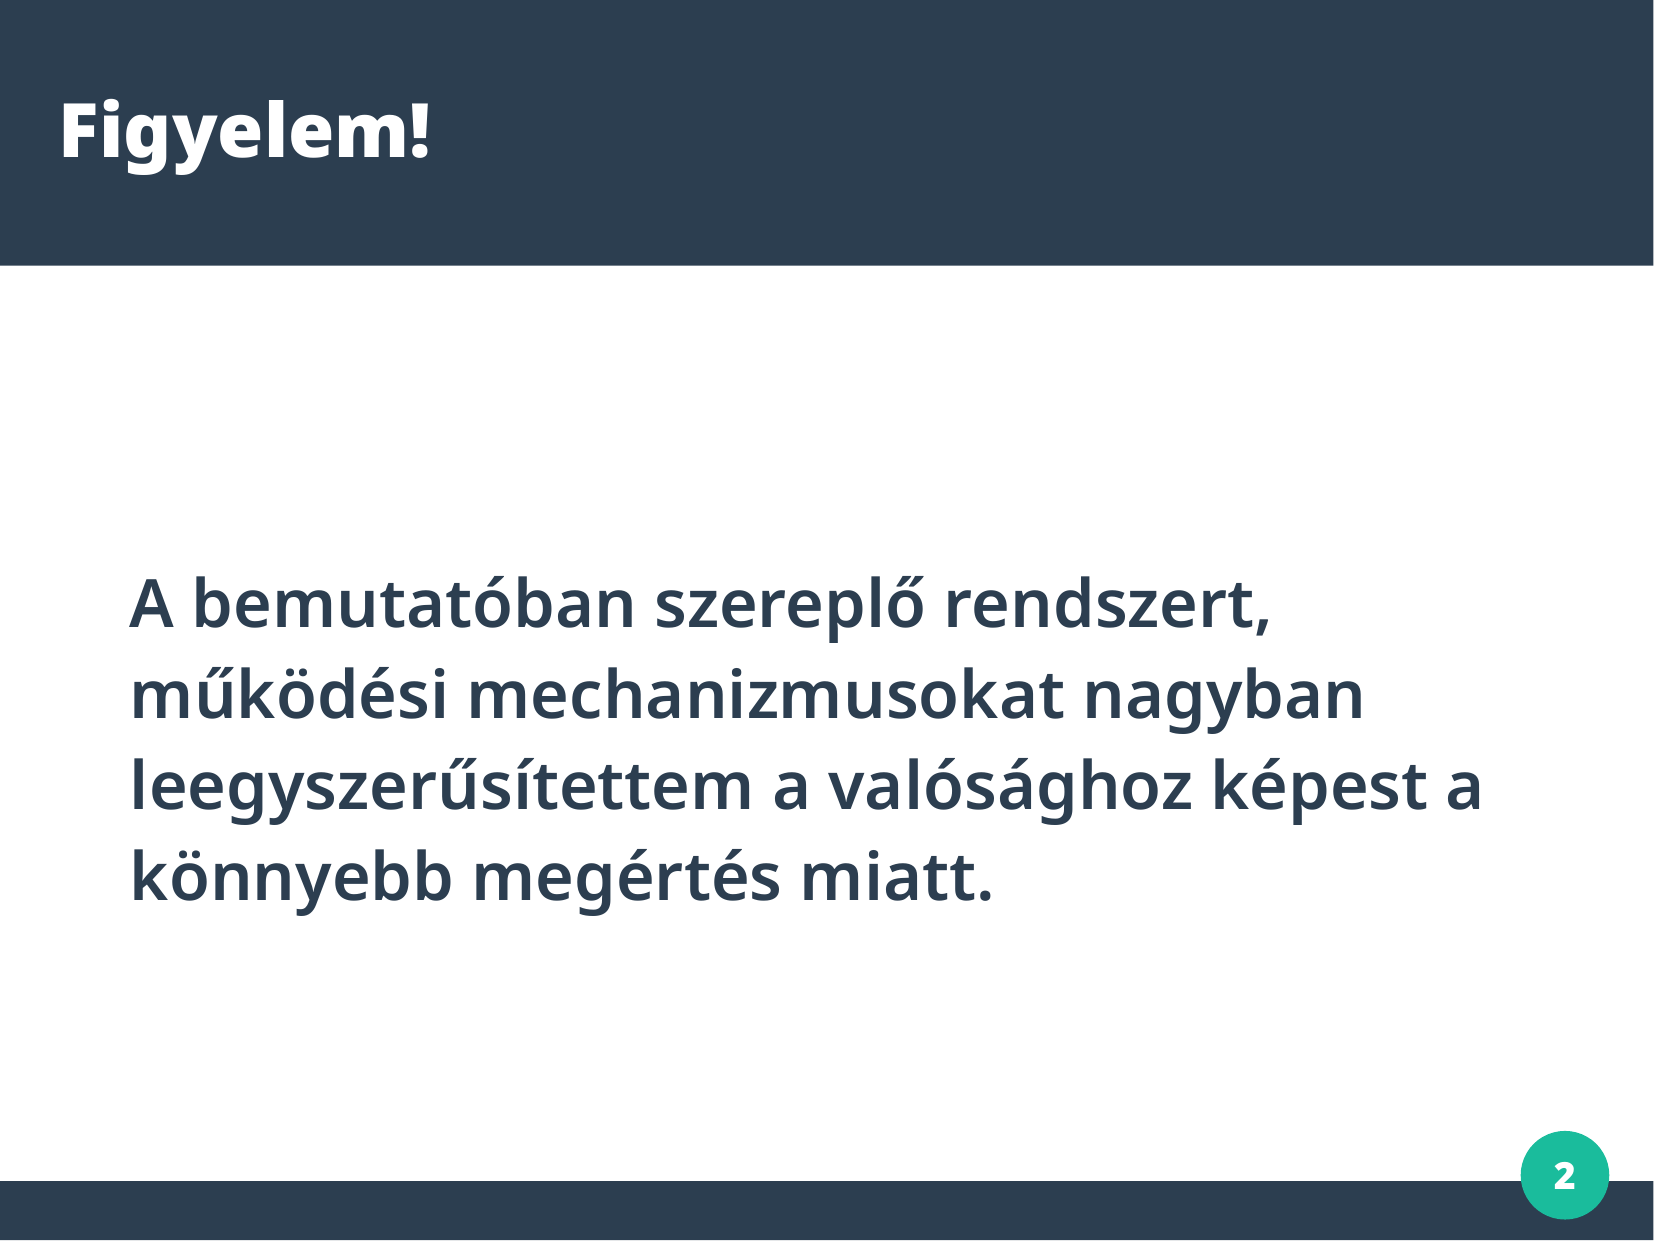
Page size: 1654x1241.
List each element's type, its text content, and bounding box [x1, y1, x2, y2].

list A bemutatóban szereplő rendszert, működési mechanizmusokat nagyban leegyszerűsítettem a valósághoz képest a könnyebb megértés miatt. [59, 324, 1595, 1152]
title Figyelem! [59, 49, 1595, 207]
